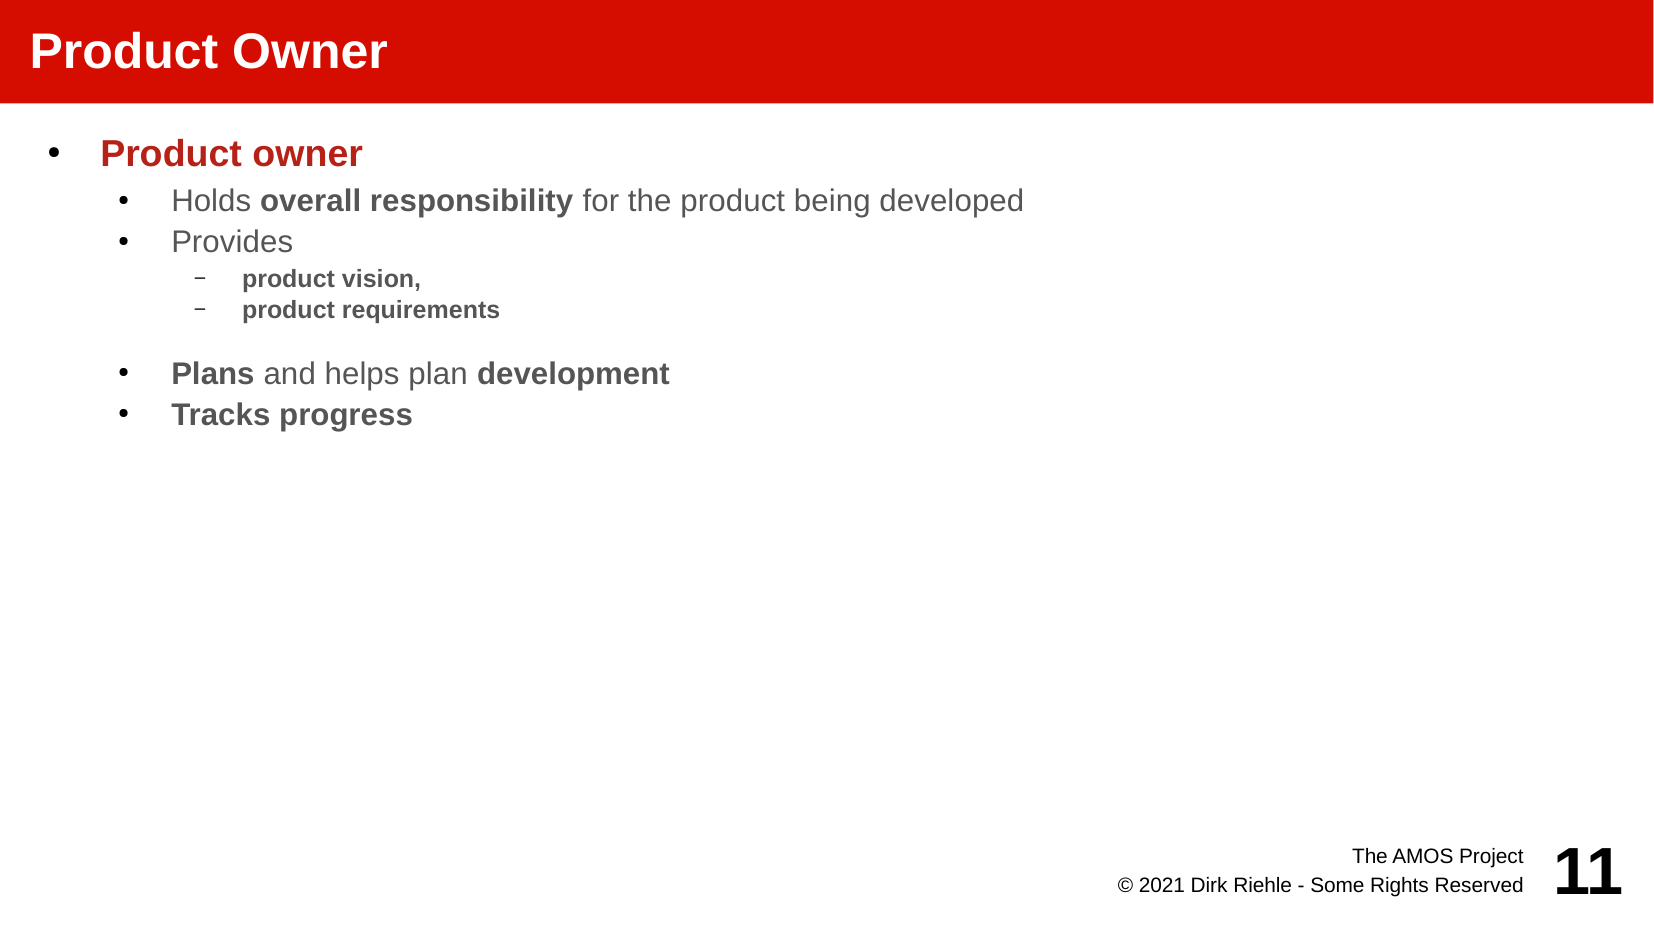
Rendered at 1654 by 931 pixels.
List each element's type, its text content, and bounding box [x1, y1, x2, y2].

title Product Owner [0, 0, 1654, 104]
list Product owner Holds overall responsibility for the product being developed Provides product vision, product requirements Plans and helps plan development Tracks progress [29, 132, 1625, 813]
